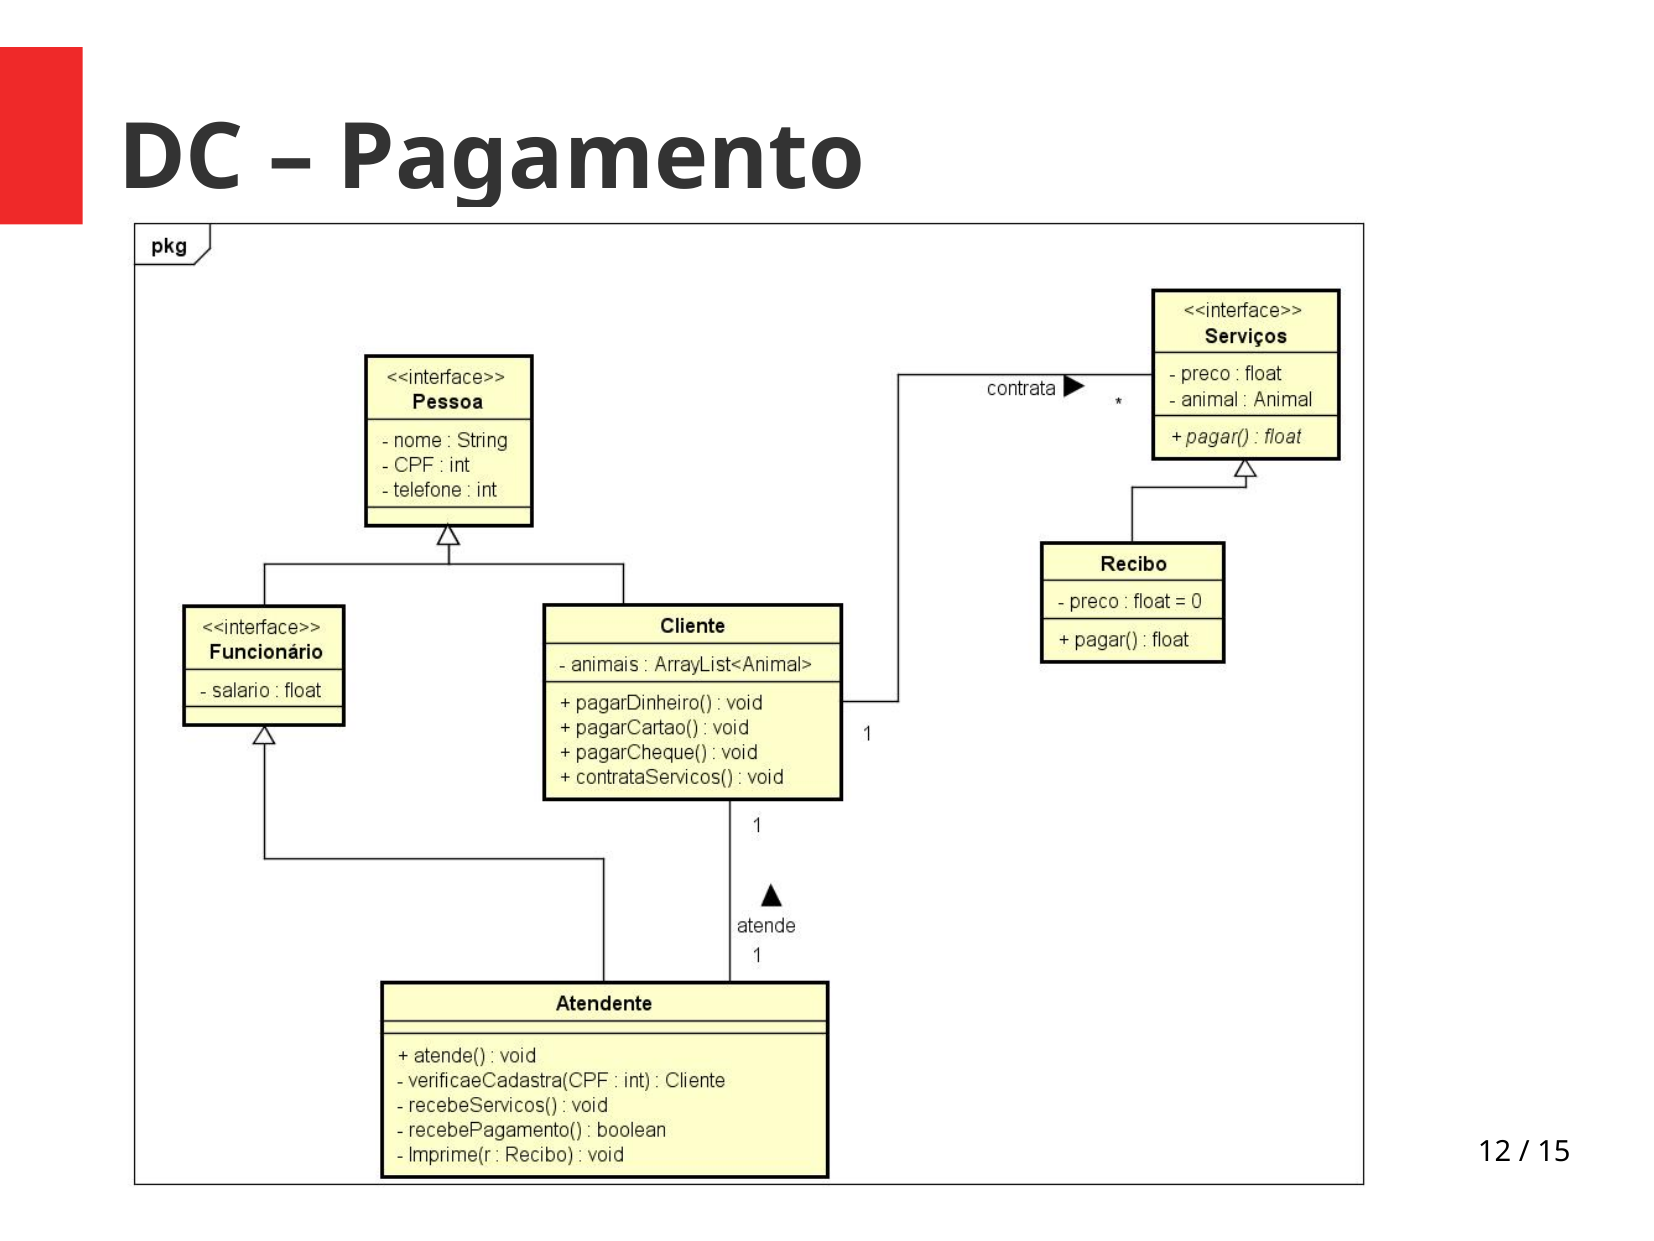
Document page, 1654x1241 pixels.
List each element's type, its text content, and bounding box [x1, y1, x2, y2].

title DC – Pagamento [118, 49, 1571, 257]
picture [118, 207, 1378, 1201]
